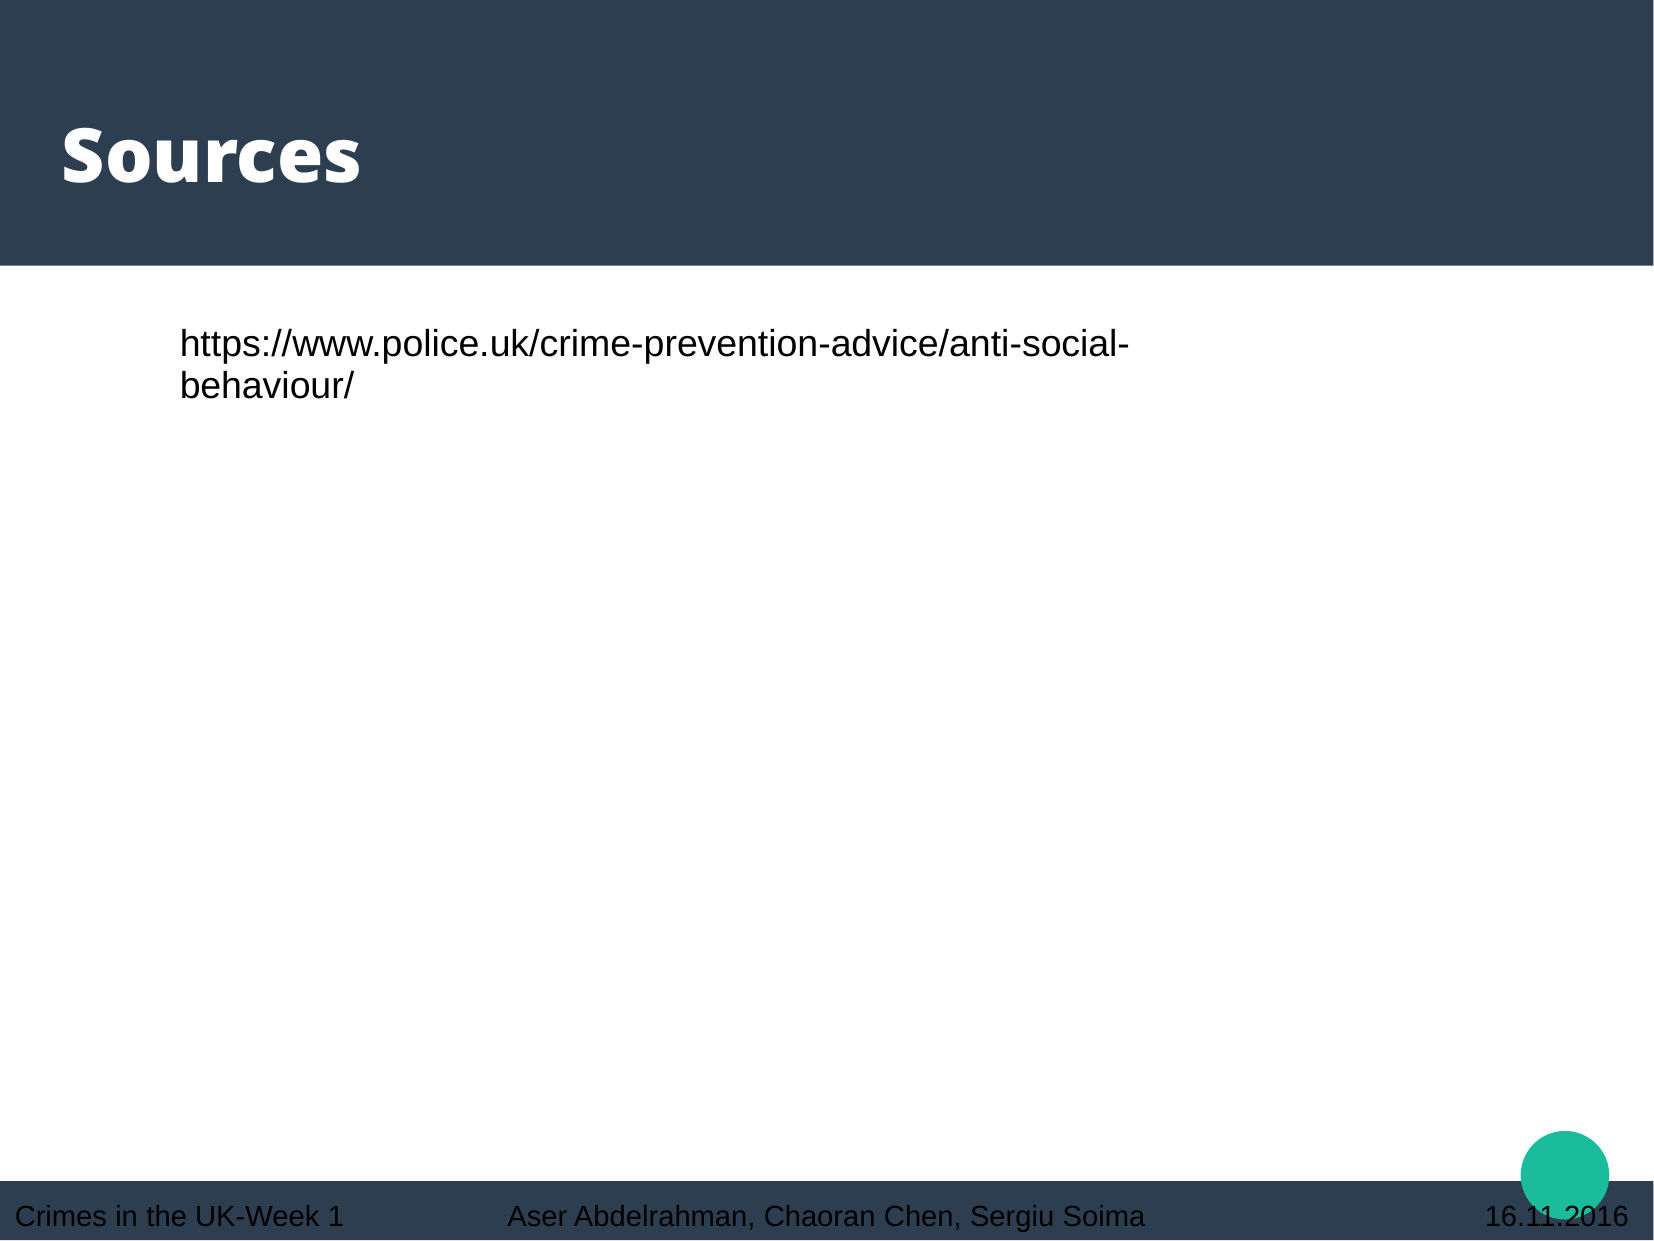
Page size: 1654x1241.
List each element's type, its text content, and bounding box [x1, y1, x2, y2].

text_box Aser Abdelrahman, Chaoran Chen, Sergiu Soima [476, 1192, 1178, 1241]
text_box 16.11.2016 [1470, 1192, 1654, 1241]
text_box Crimes in the UK-Week 1 [0, 1192, 409, 1241]
text_box https://www.police.uk/crime-prevention-advice/anti-social-behaviour/ [165, 315, 1320, 372]
title Sources [61, 49, 1592, 257]
